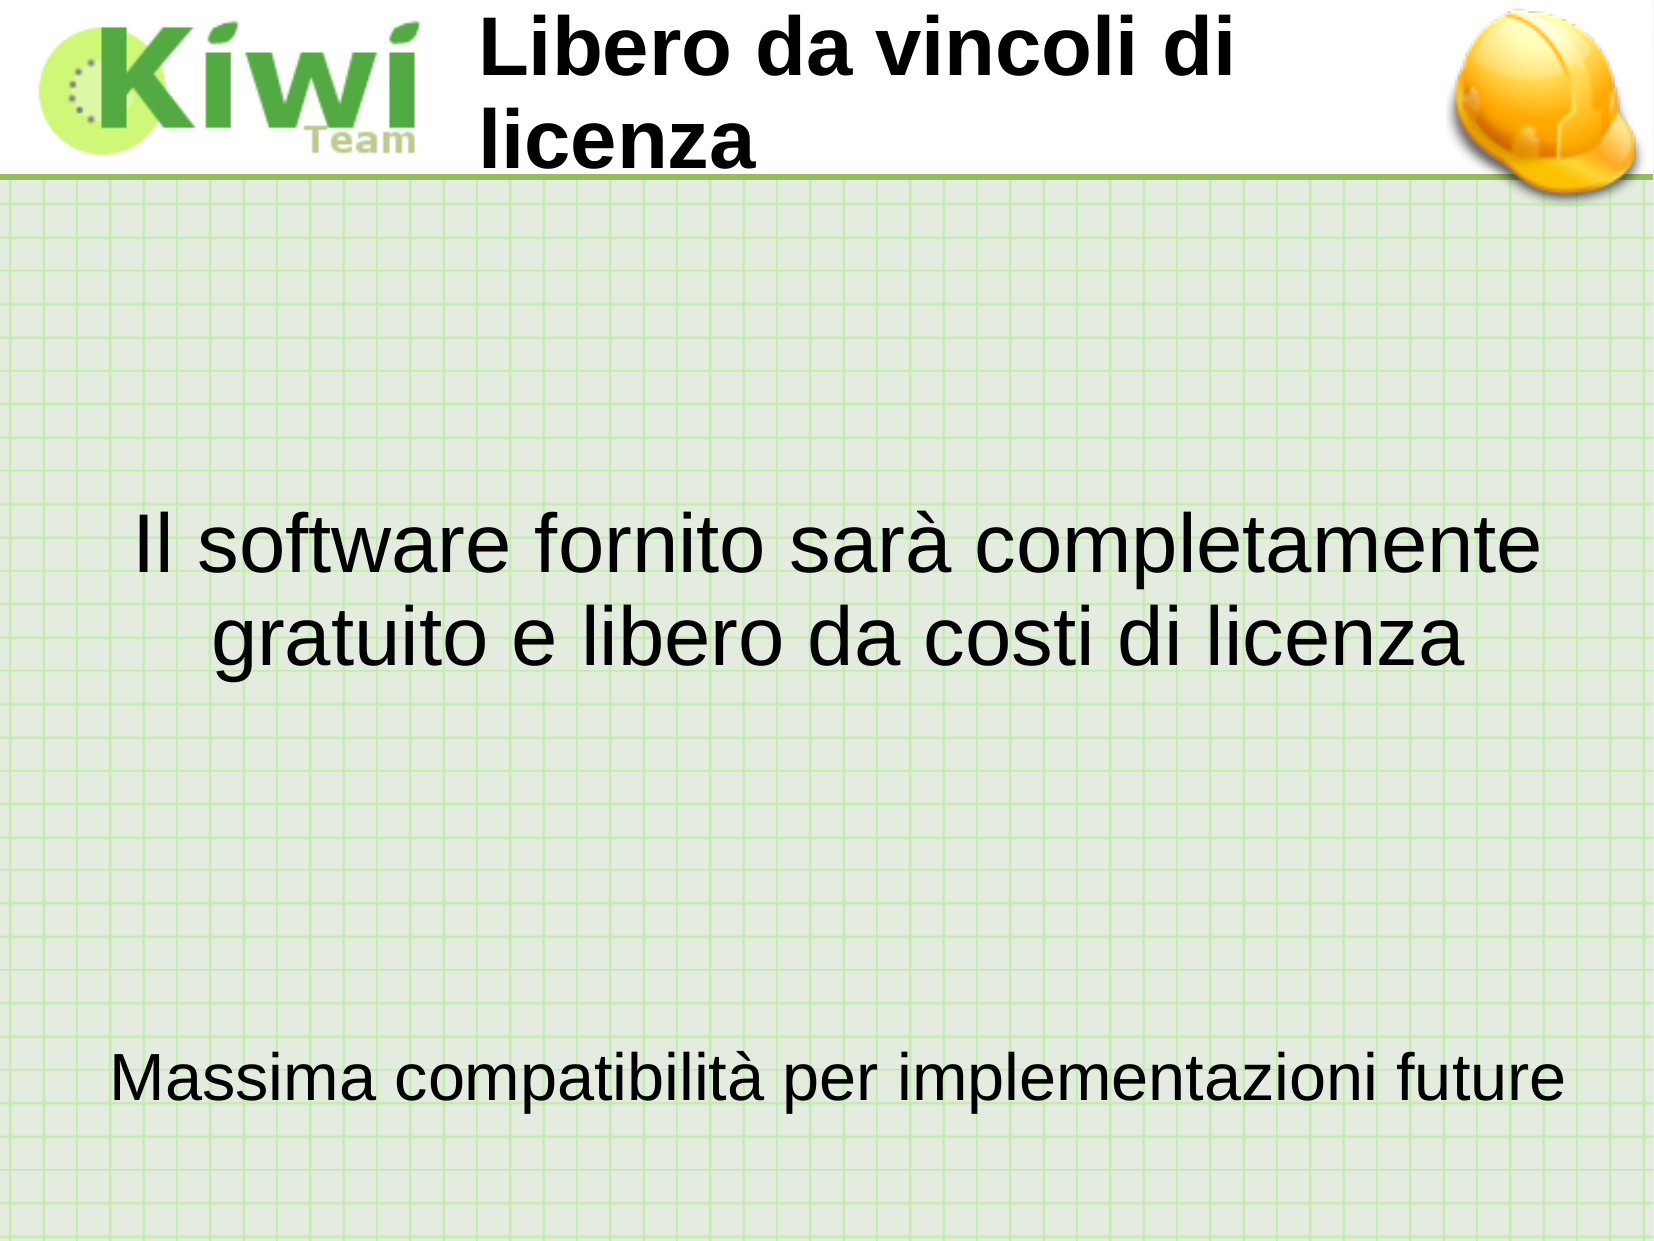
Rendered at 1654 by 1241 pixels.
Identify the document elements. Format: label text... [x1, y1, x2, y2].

title Libero da vincoli di licenza [478, 0, 1446, 174]
text_box [0, 0, 478, 174]
picture [0, 0, 1654, 1241]
title Libero da vincoli di licenza [478, 180, 1446, 187]
picture [29, 7, 438, 166]
text_box Il software fornito sarà completamente gratuito e libero da costi di licenza [82, 442, 1595, 739]
text_box Massima compatibilità per implementazioni future [82, 1003, 1595, 1152]
